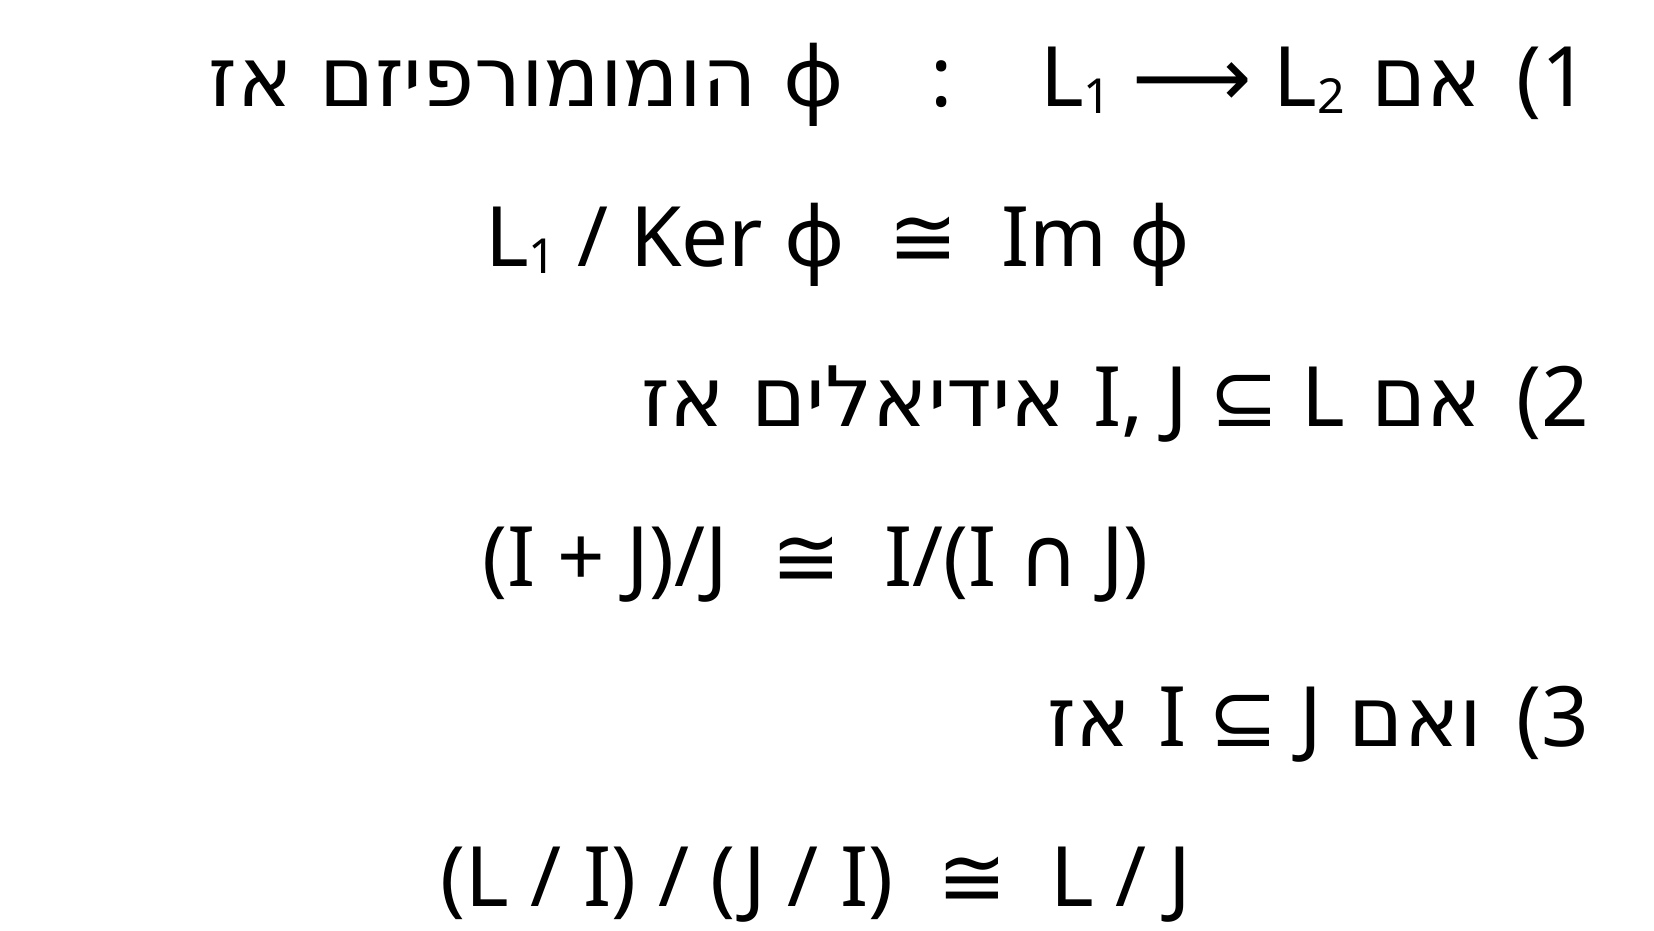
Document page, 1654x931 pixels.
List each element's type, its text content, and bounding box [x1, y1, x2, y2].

subtitle אם ϕ : L1 ⟶ L2 הומומורפיזם אז L1 / Ker ϕ ≅ Im ϕ אם I, J ⊆ L אידיאלים אז (I + J)/J ≅ I/(I ∩ J) ואם I ⊆ J אז (L / I) / (J / I) ≅ L / J [59, 45, 1595, 886]
